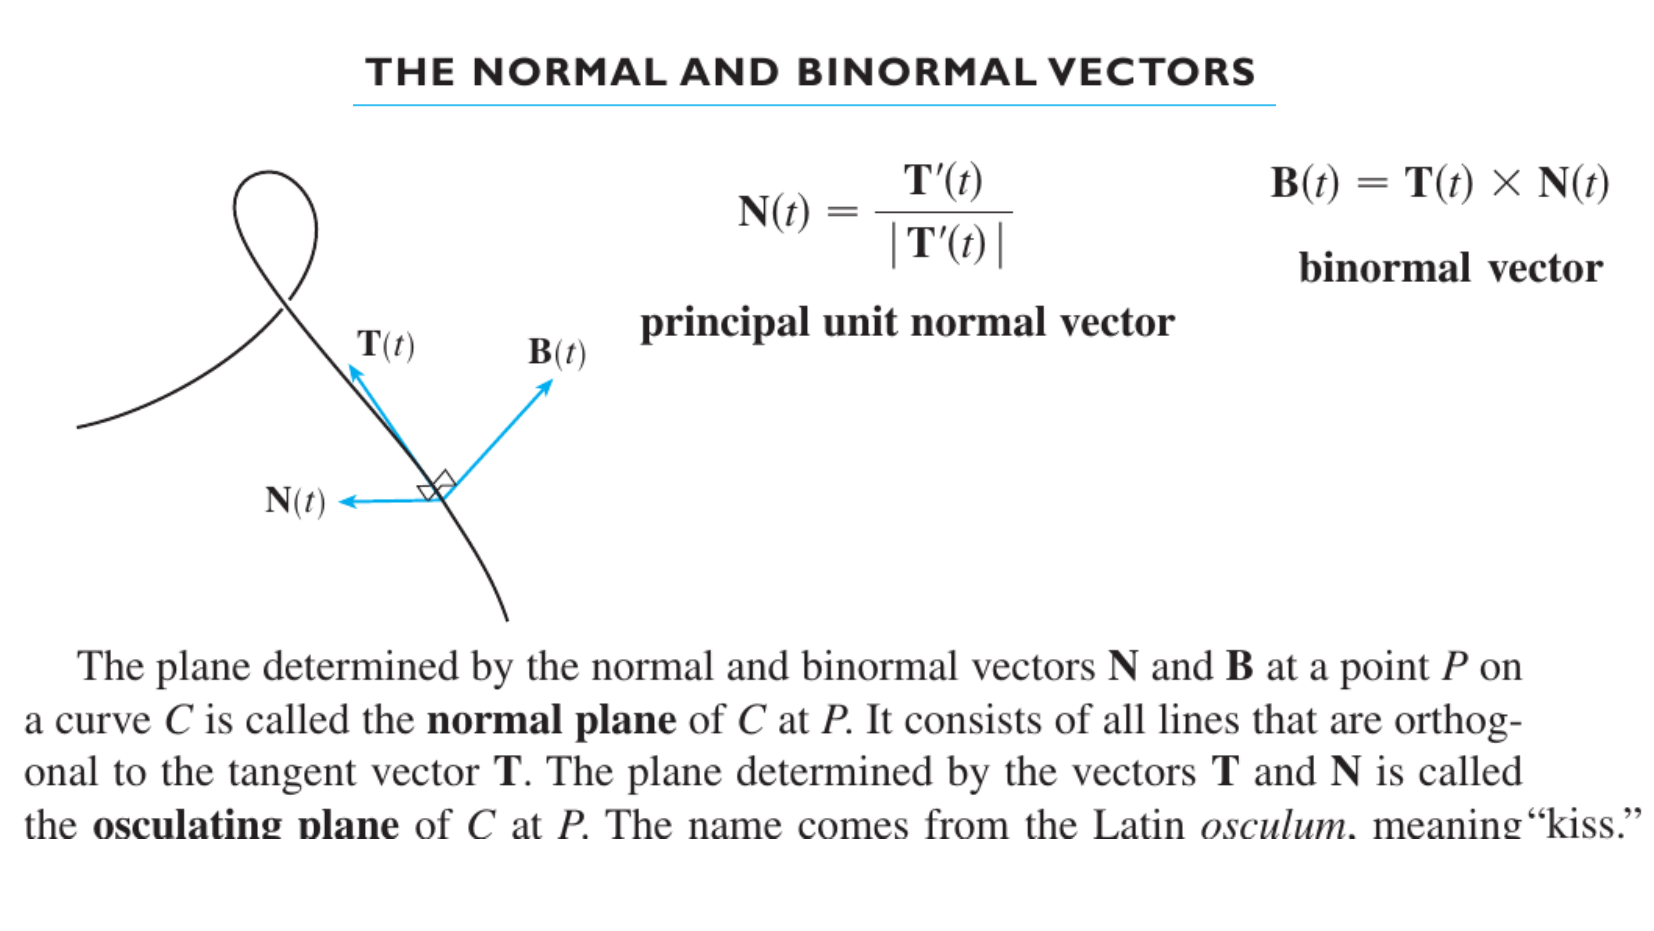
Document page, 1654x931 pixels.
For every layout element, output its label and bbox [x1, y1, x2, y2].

picture [0, 165, 1646, 851]
picture [1263, 153, 1614, 216]
picture [637, 295, 1185, 347]
picture [720, 138, 1029, 284]
picture [353, 41, 1276, 119]
picture [1290, 236, 1607, 293]
